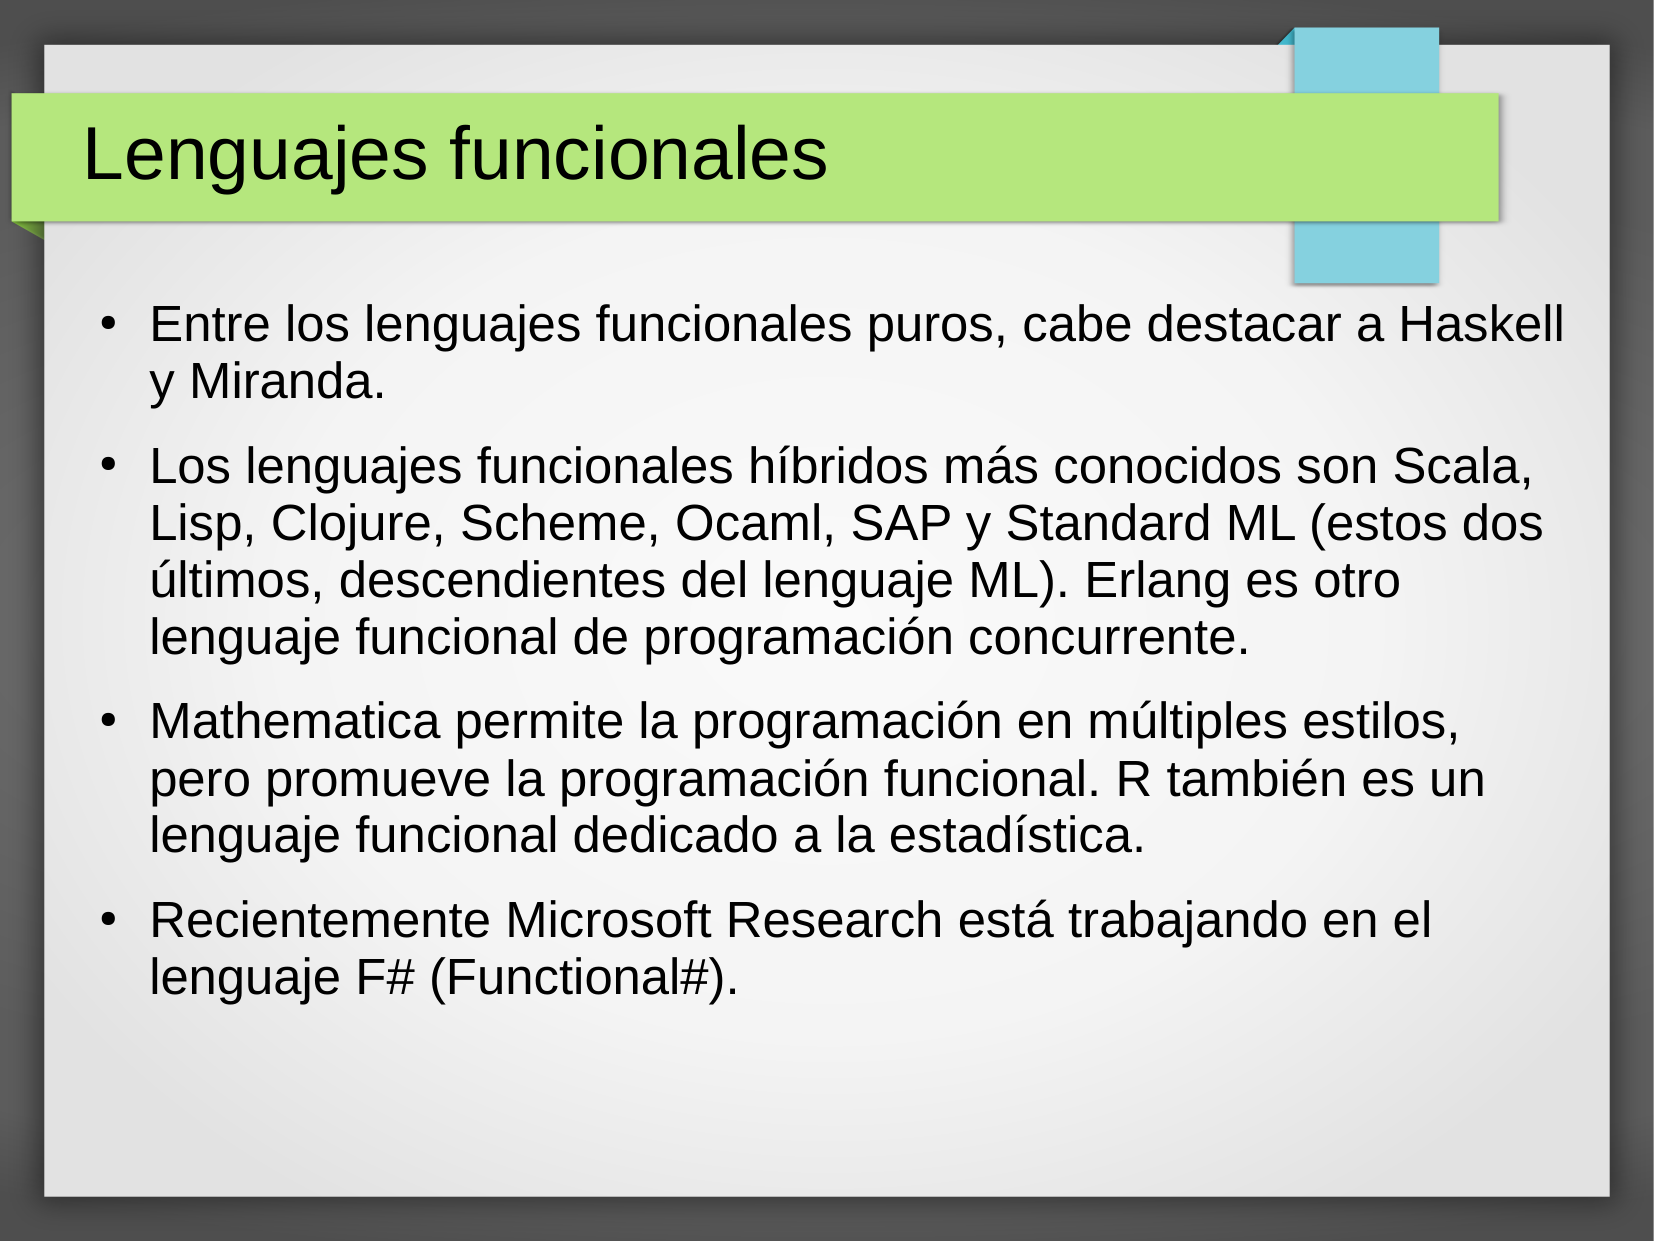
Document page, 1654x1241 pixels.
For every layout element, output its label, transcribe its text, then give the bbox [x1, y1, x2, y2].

picture [0, 0, 1654, 1241]
title Lenguajes funcionales [82, 94, 1264, 213]
list Entre los lenguajes funcionales puros, cabe destacar a Haskell y Miranda. Los lenguajes funcionales híbridos más conocidos son Scala, Lisp, Clojure, Scheme, Ocaml, SAP y Standard ML (estos dos últimos, descendientes del lenguaje ML). Erlang es otro lenguaje funcional de programación concurrente. Mathematica permite la programación en múltiples estilos, pero promueve la programación funcional. R también es un lenguaje funcional dedicado a la estadística. Recientemente Microsoft Research está trabajando en el lenguaje F# (Functional#). [82, 295, 1571, 1015]
